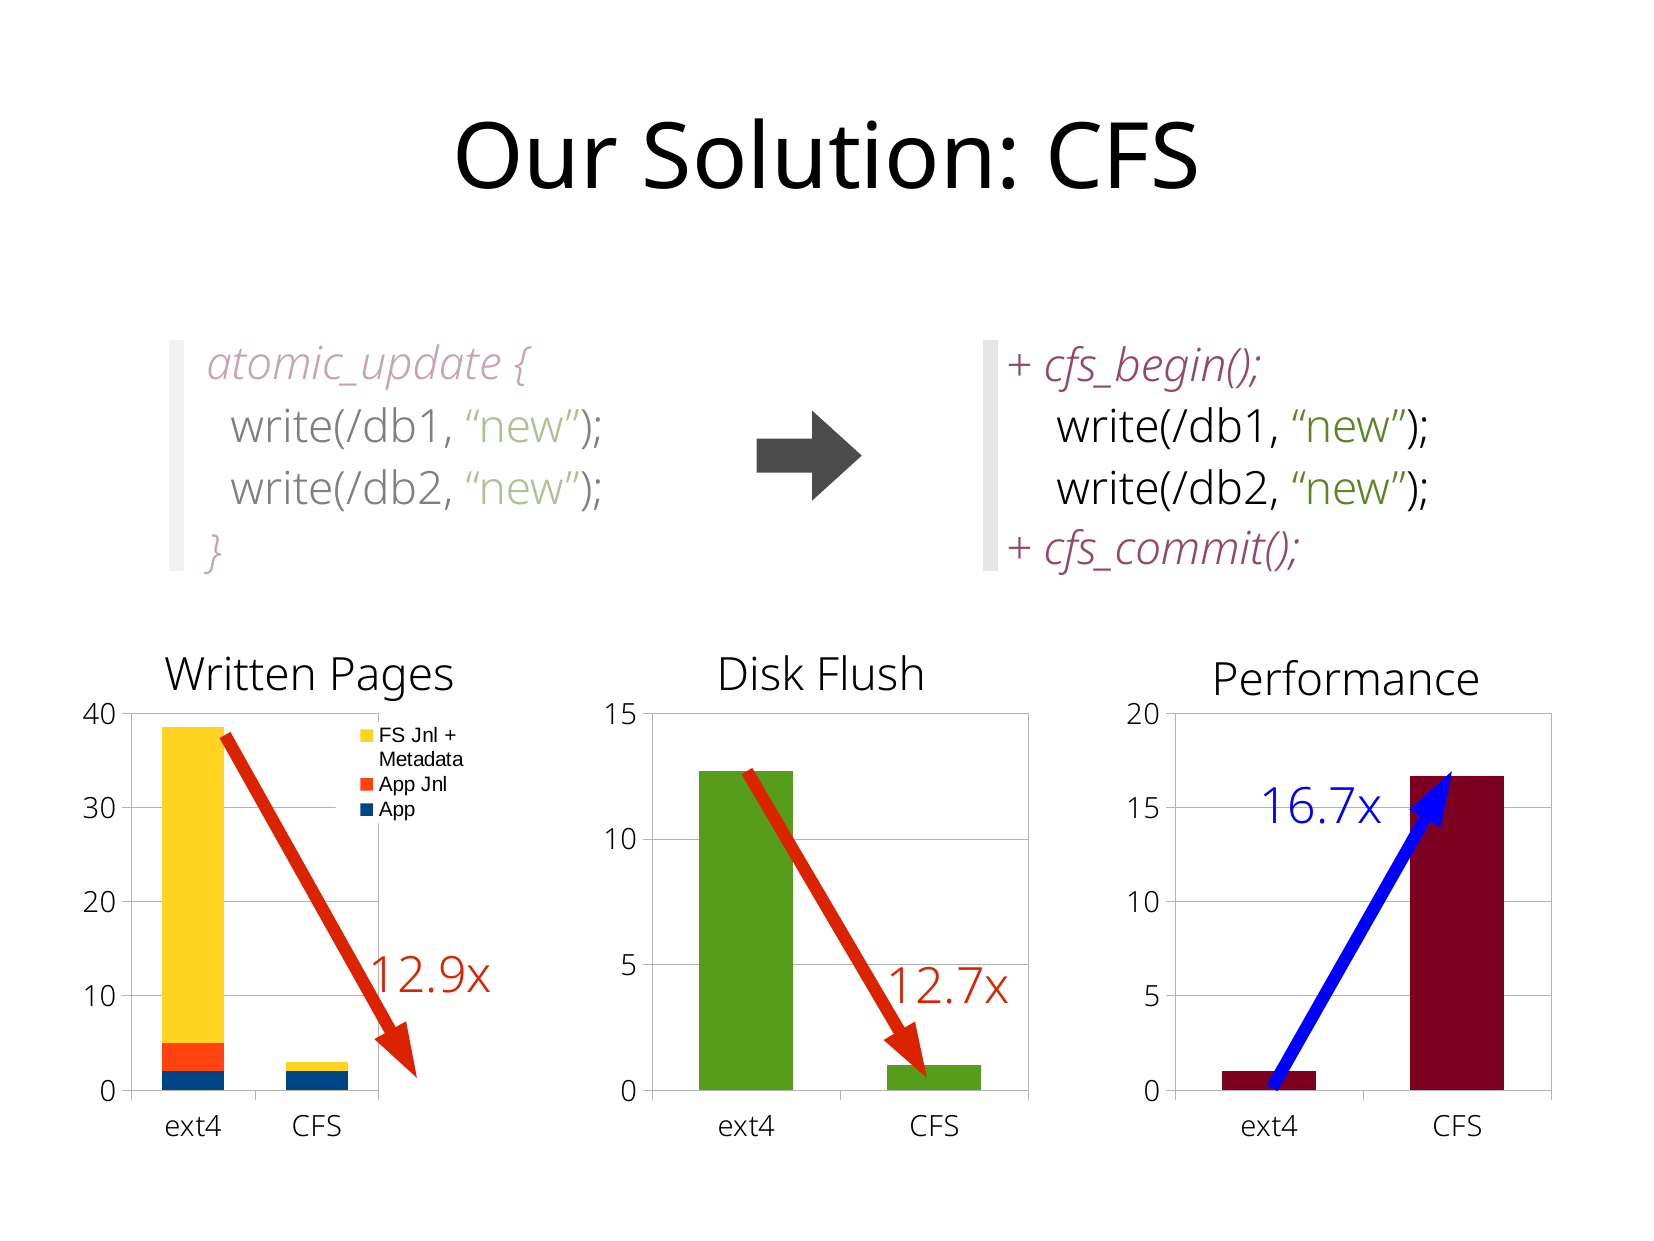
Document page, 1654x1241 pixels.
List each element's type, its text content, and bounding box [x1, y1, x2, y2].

text_box 12.7x [872, 942, 1049, 1026]
chart [594, 683, 1038, 1156]
text_box 16.7x [1244, 763, 1422, 847]
text_box Performance [1196, 638, 1542, 716]
text_box Written Pages [149, 634, 517, 712]
title Our Solution: CFS [82, 49, 1571, 257]
chart [1117, 683, 1561, 1156]
text_box + cfs_begin(); [990, 325, 1289, 403]
text_box [756, 410, 862, 501]
text_box Disk Flush [701, 634, 979, 712]
text_box + cfs_commit(); [990, 508, 1333, 586]
text_box 12.9x [354, 931, 532, 1015]
chart [73, 683, 517, 1156]
text_box [120, 300, 691, 616]
text_box write(/db1, “new”); write(/db2, “new”); [1005, 323, 1471, 589]
